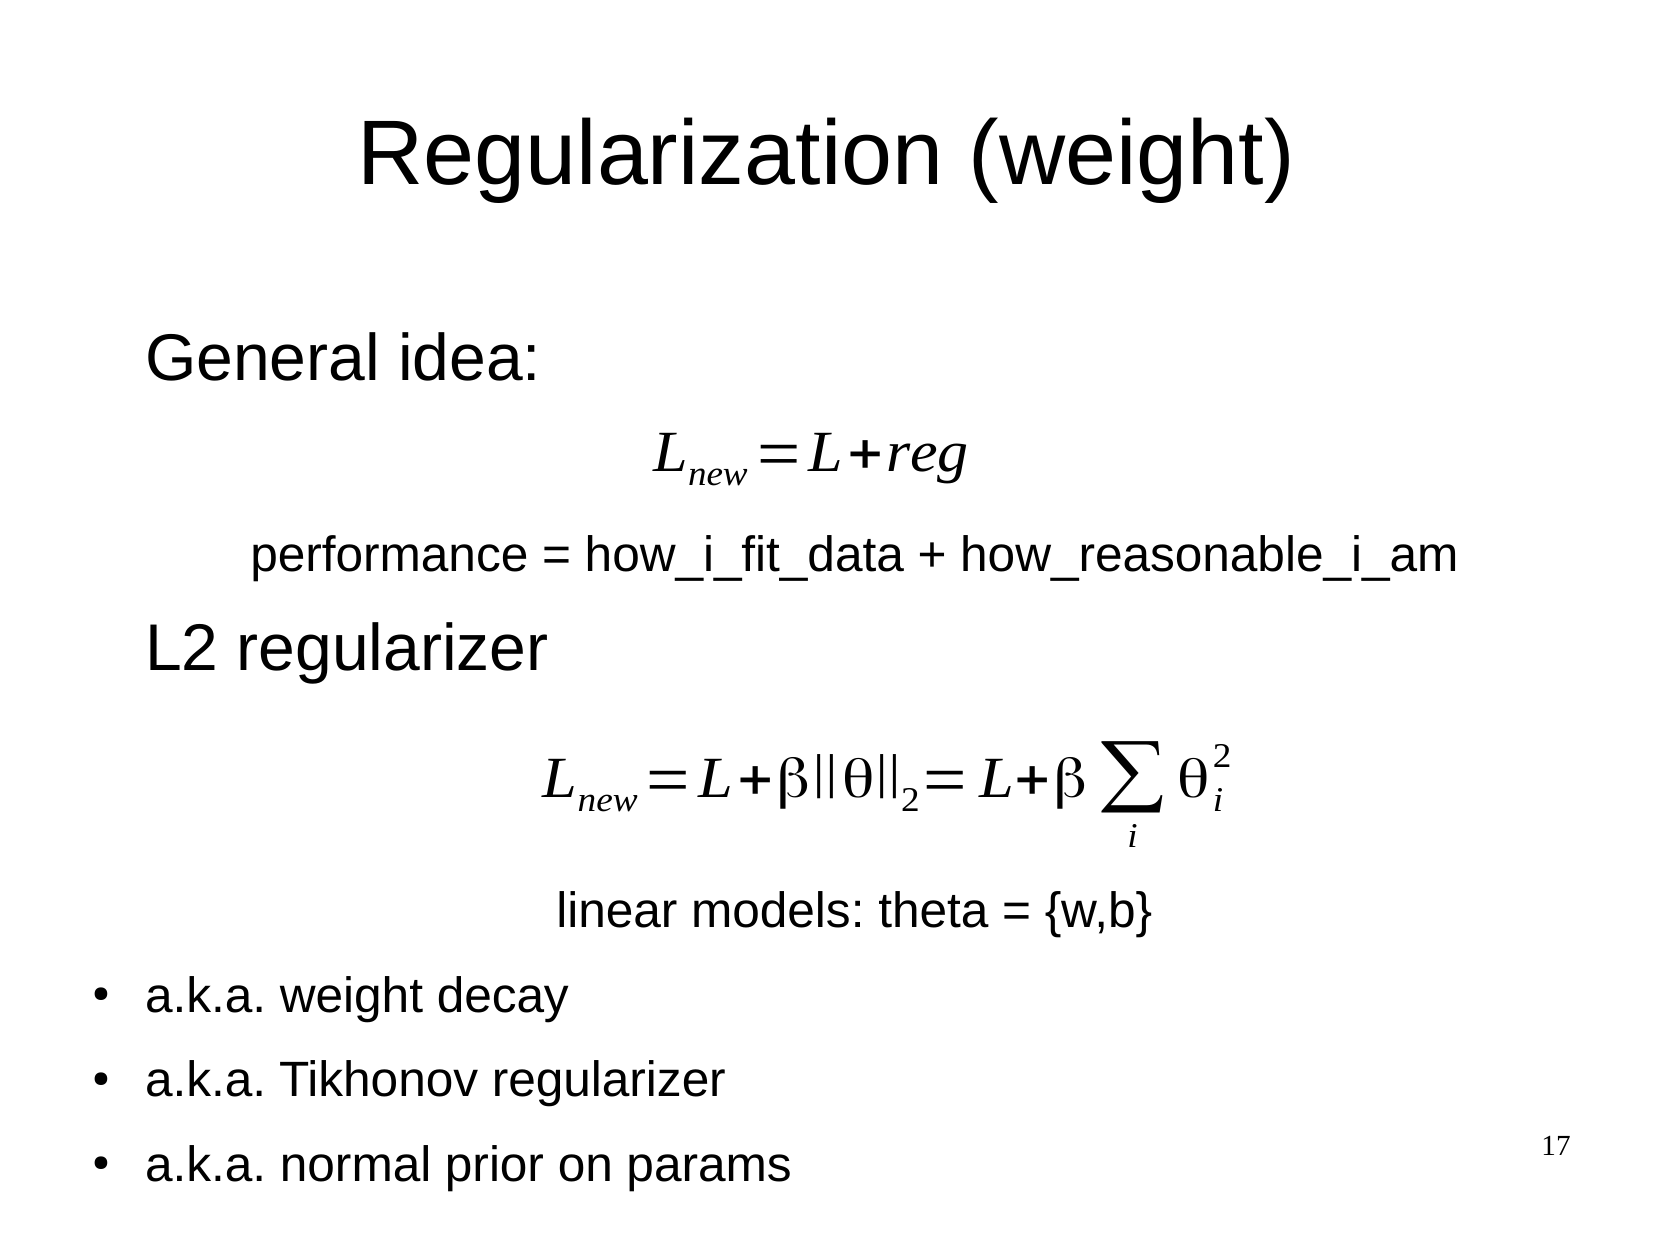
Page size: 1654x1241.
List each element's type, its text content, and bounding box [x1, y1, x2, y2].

list General idea: performance = how_i_fit_data + how_reasonable_i_am L2 regularizer linear models: theta = {w,b} a.k.a. weight decay a.k.a. Tikhonov regularizer a.k.a. normal prior on params [75, 320, 1564, 1201]
chart [633, 420, 983, 495]
title Regularization (weight) [82, 49, 1571, 257]
chart [523, 735, 1247, 856]
